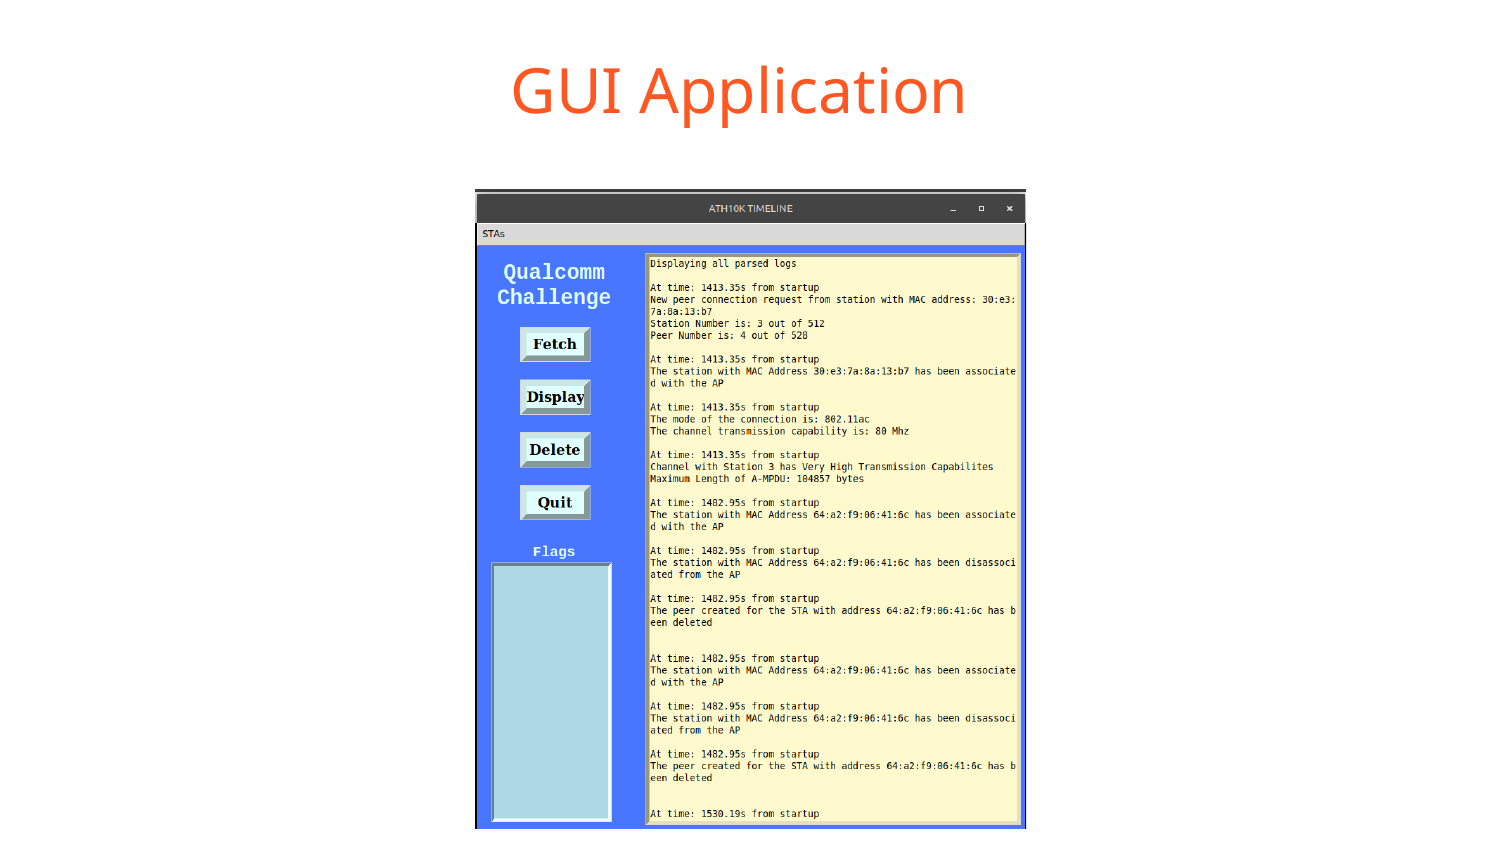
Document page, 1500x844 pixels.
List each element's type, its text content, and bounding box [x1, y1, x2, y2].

title GUI Application [41, 36, 1439, 130]
picture [475, 189, 1027, 829]
